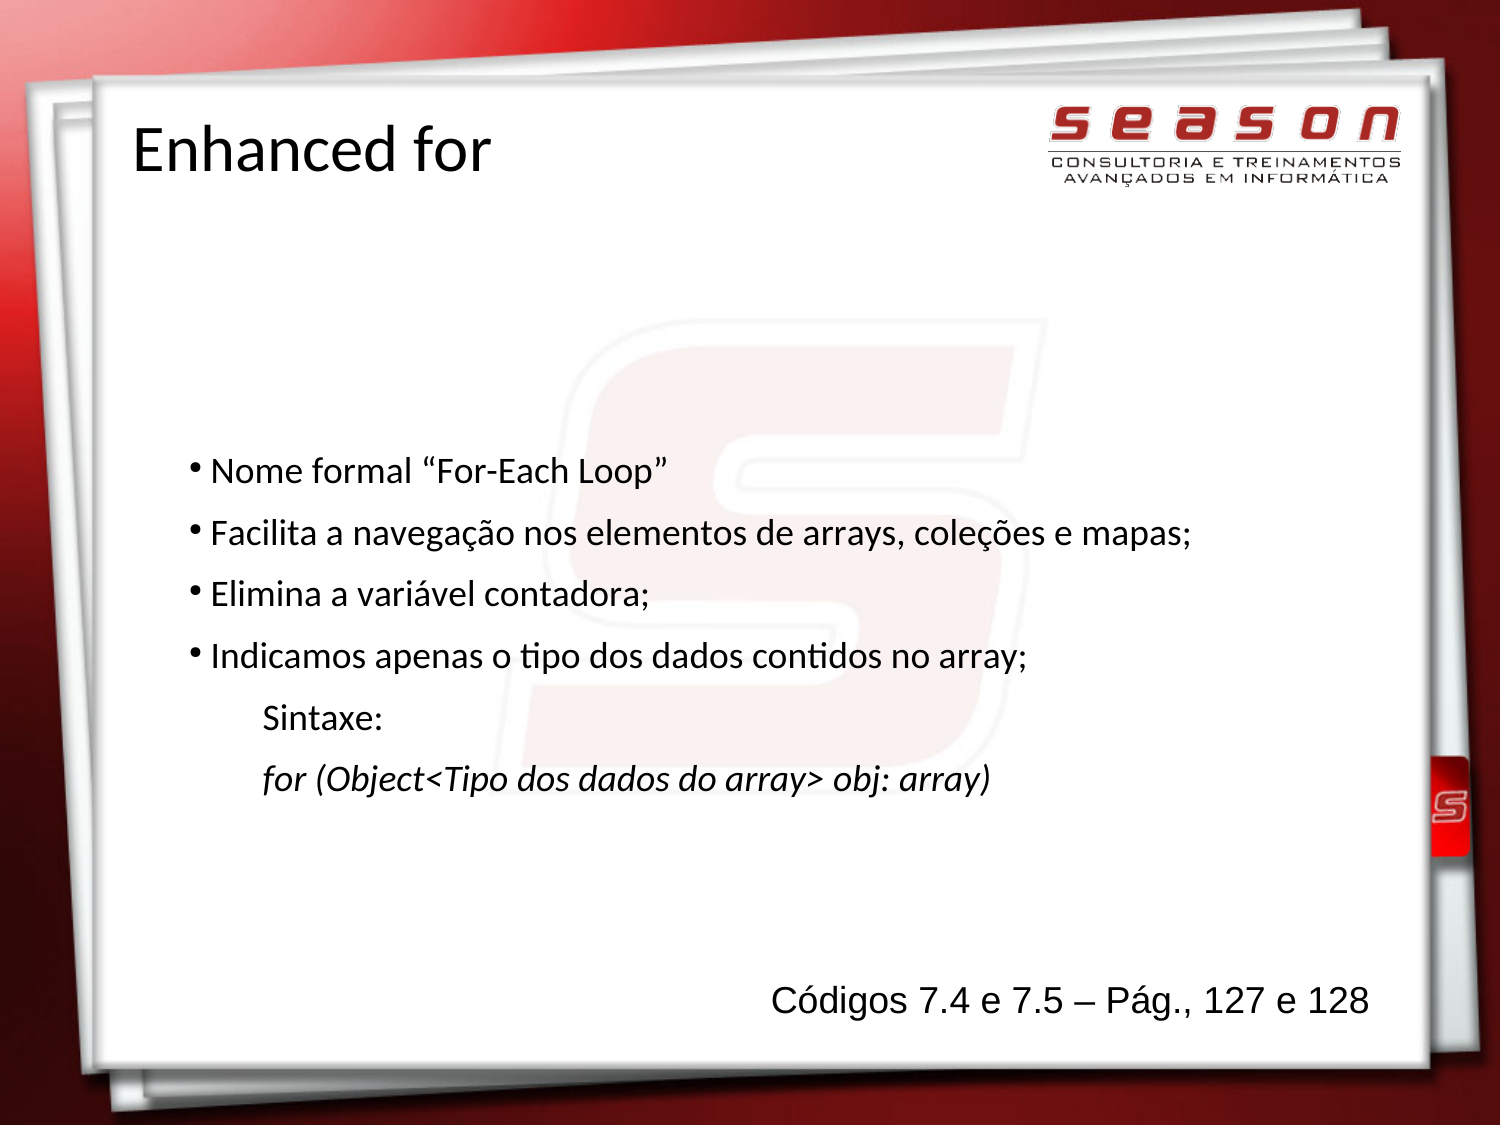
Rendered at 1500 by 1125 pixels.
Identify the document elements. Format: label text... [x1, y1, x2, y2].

text_box Nome formal “For-Each Loop” Facilita a navegação nos elementos de arrays, coleções e mapas; Elimina a variável contadora; Indicamos apenas o tipo dos dados contidos no array; Sintaxe: for (Object<Tipo dos dados do array> obj: array) [188, 274, 1323, 972]
picture [0, 0, 1500, 1125]
title Enhanced for [118, 33, 1394, 257]
text_box Códigos 7.4 e 7.5 – Pág., 127 e 128 [755, 968, 1385, 1029]
